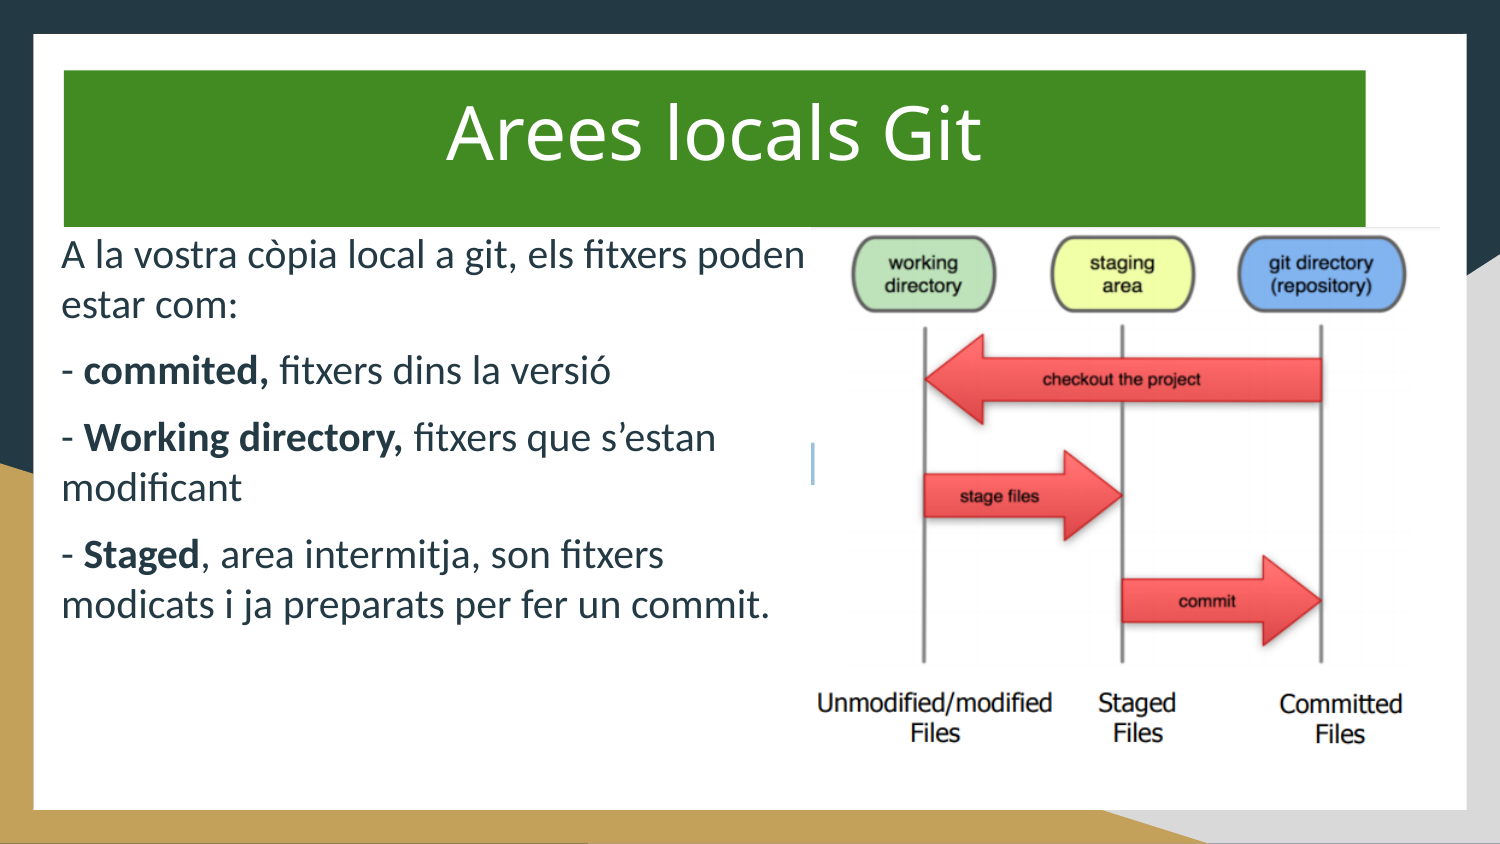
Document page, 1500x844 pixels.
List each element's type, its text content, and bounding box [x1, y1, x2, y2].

picture [811, 227, 1440, 771]
list A la vostra còpia local a git, els fitxers poden estar com: - commited, fitxers dins la versió - Working directory, fitxers que s’estan modificant - Staged, area intermitja, son fitxers modicats i ja preparats per fer un commit. [46, 211, 822, 787]
title Arees locals Git [63, 70, 1366, 227]
